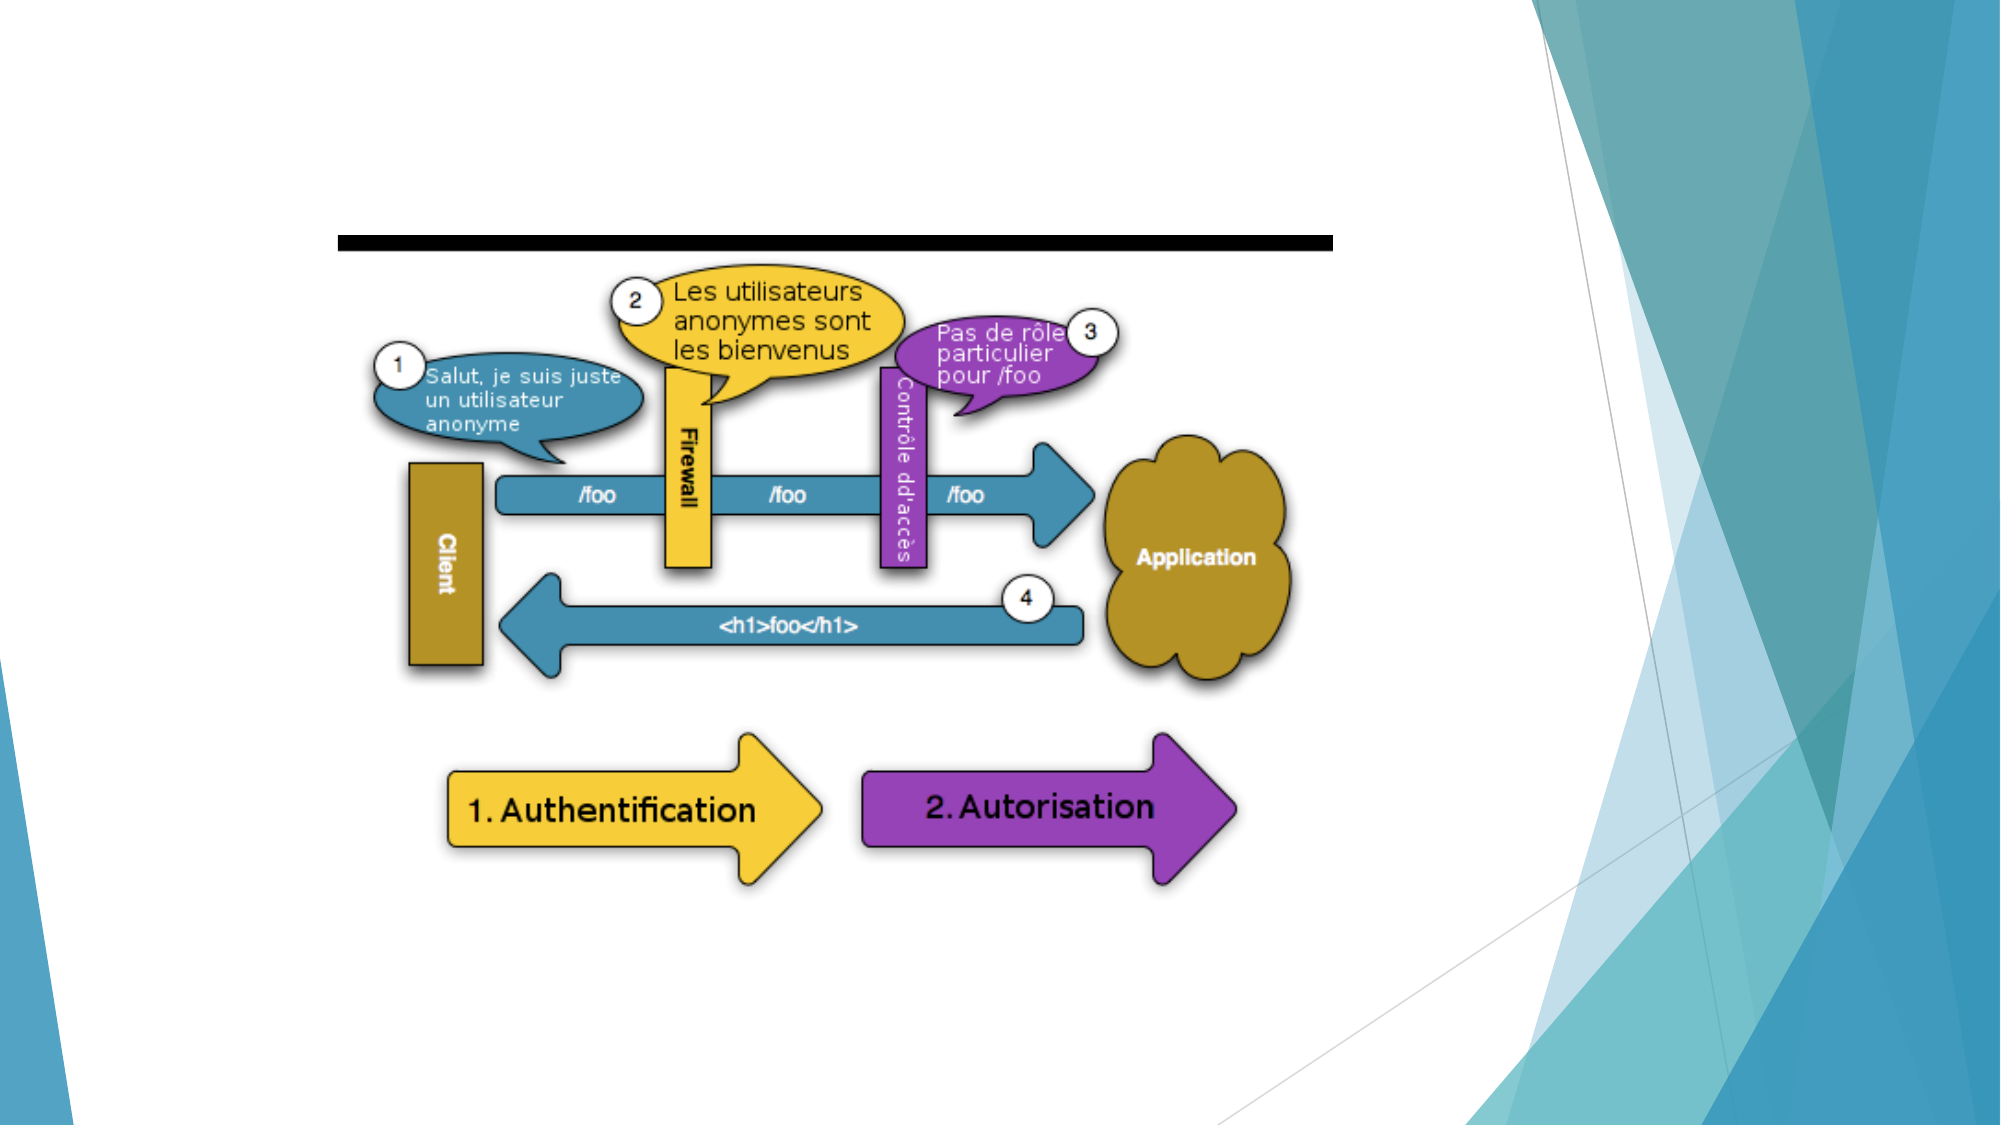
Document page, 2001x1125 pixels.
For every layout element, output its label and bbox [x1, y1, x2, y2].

picture [337, 235, 1333, 937]
